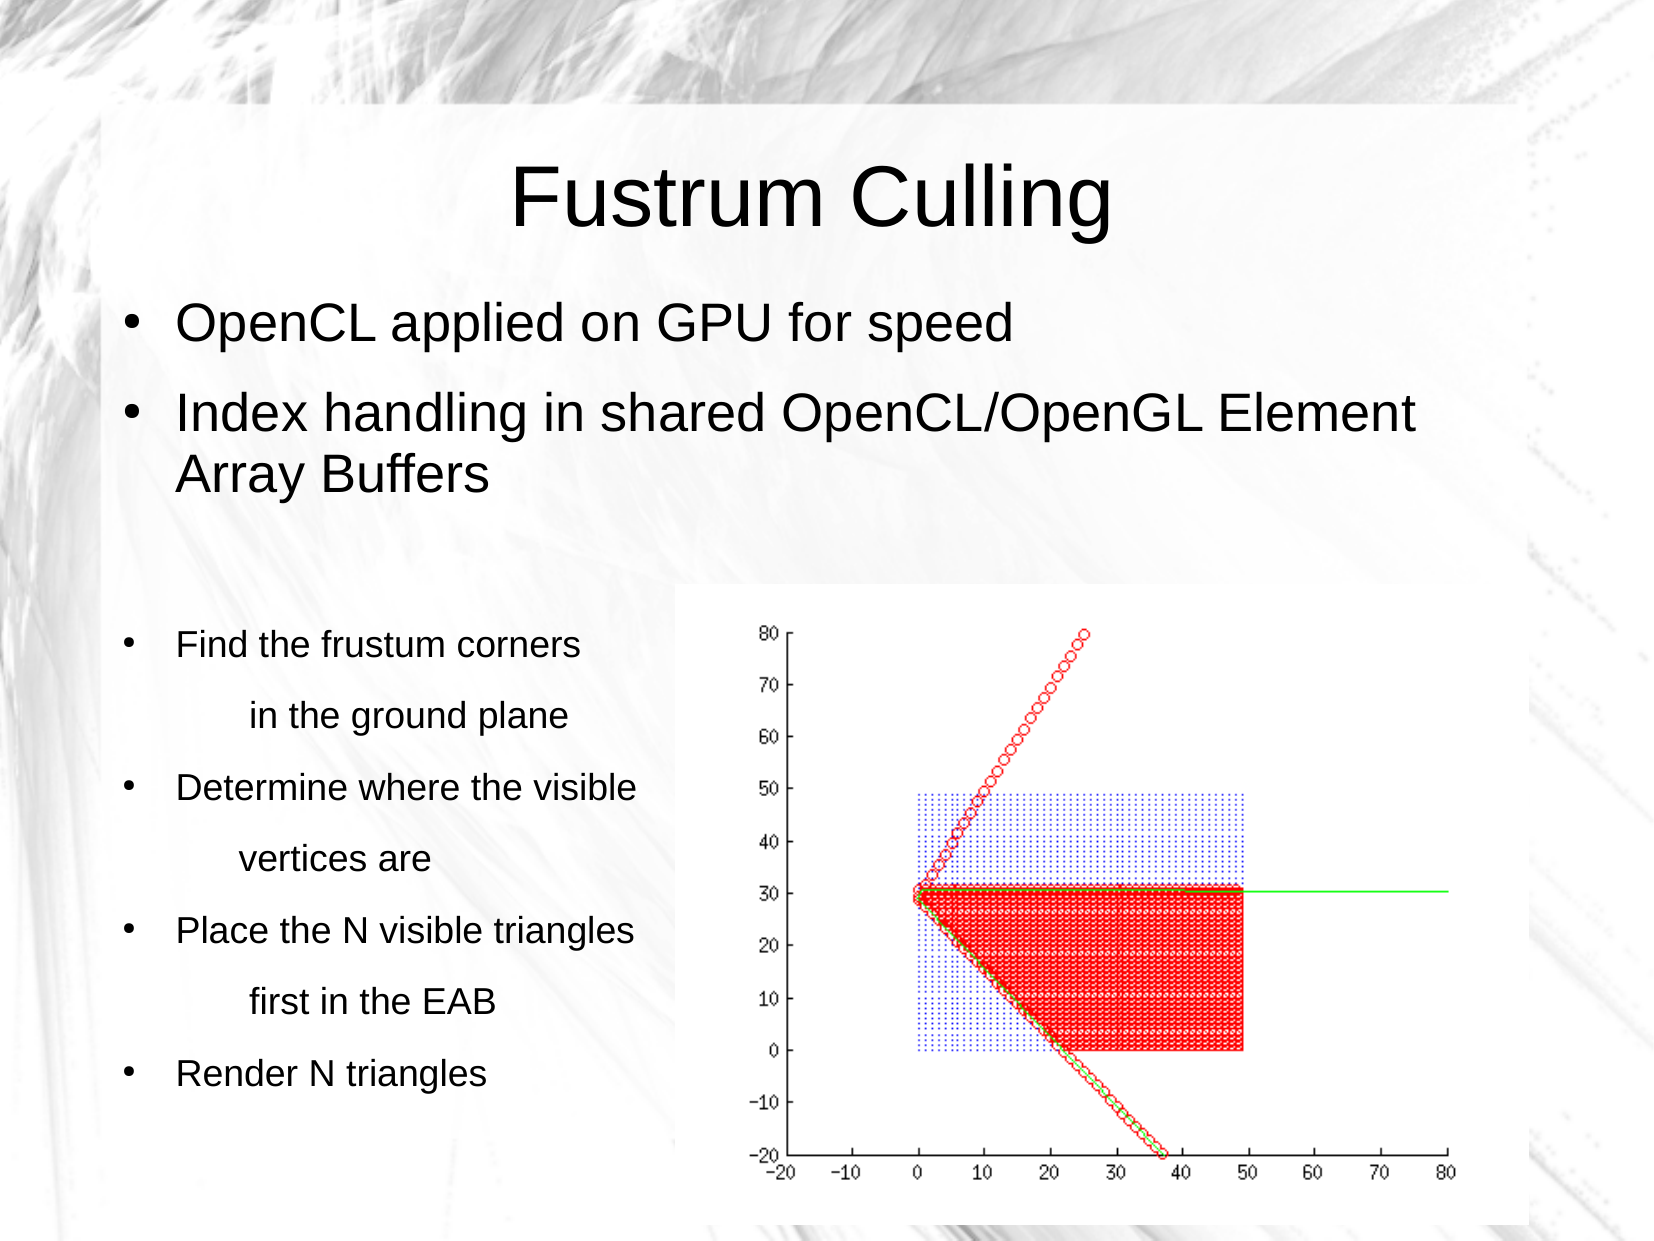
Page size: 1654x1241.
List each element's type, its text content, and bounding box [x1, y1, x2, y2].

title Fustrum Culling [118, 112, 1506, 281]
picture [0, 0, 1654, 1241]
list OpenCL applied on GPU for speed Index handling in shared OpenCL/OpenGL Element Array Buffers Find the frustum corners in the ground plane Determine where the visible vertices are Place the N visible triangles first in the EAB Render N triangles [90, 285, 1543, 571]
